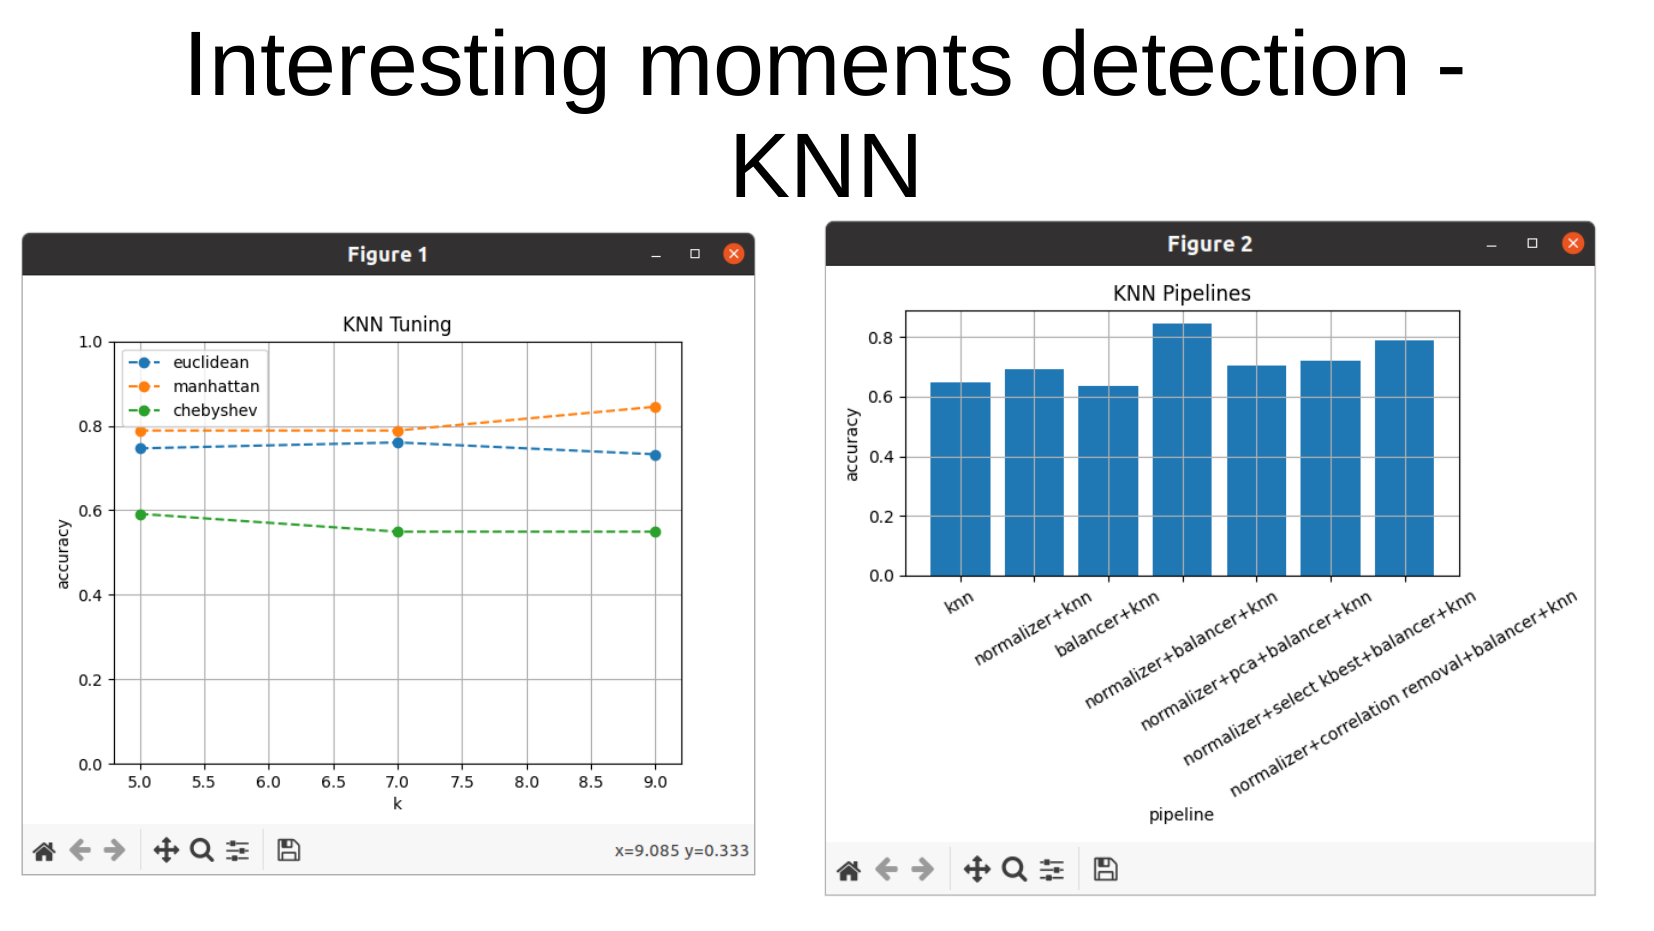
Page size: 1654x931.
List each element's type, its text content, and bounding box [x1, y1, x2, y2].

title Interesting moments detection - KNN [82, 12, 1571, 218]
picture [11, 224, 766, 886]
picture [814, 212, 1607, 907]
